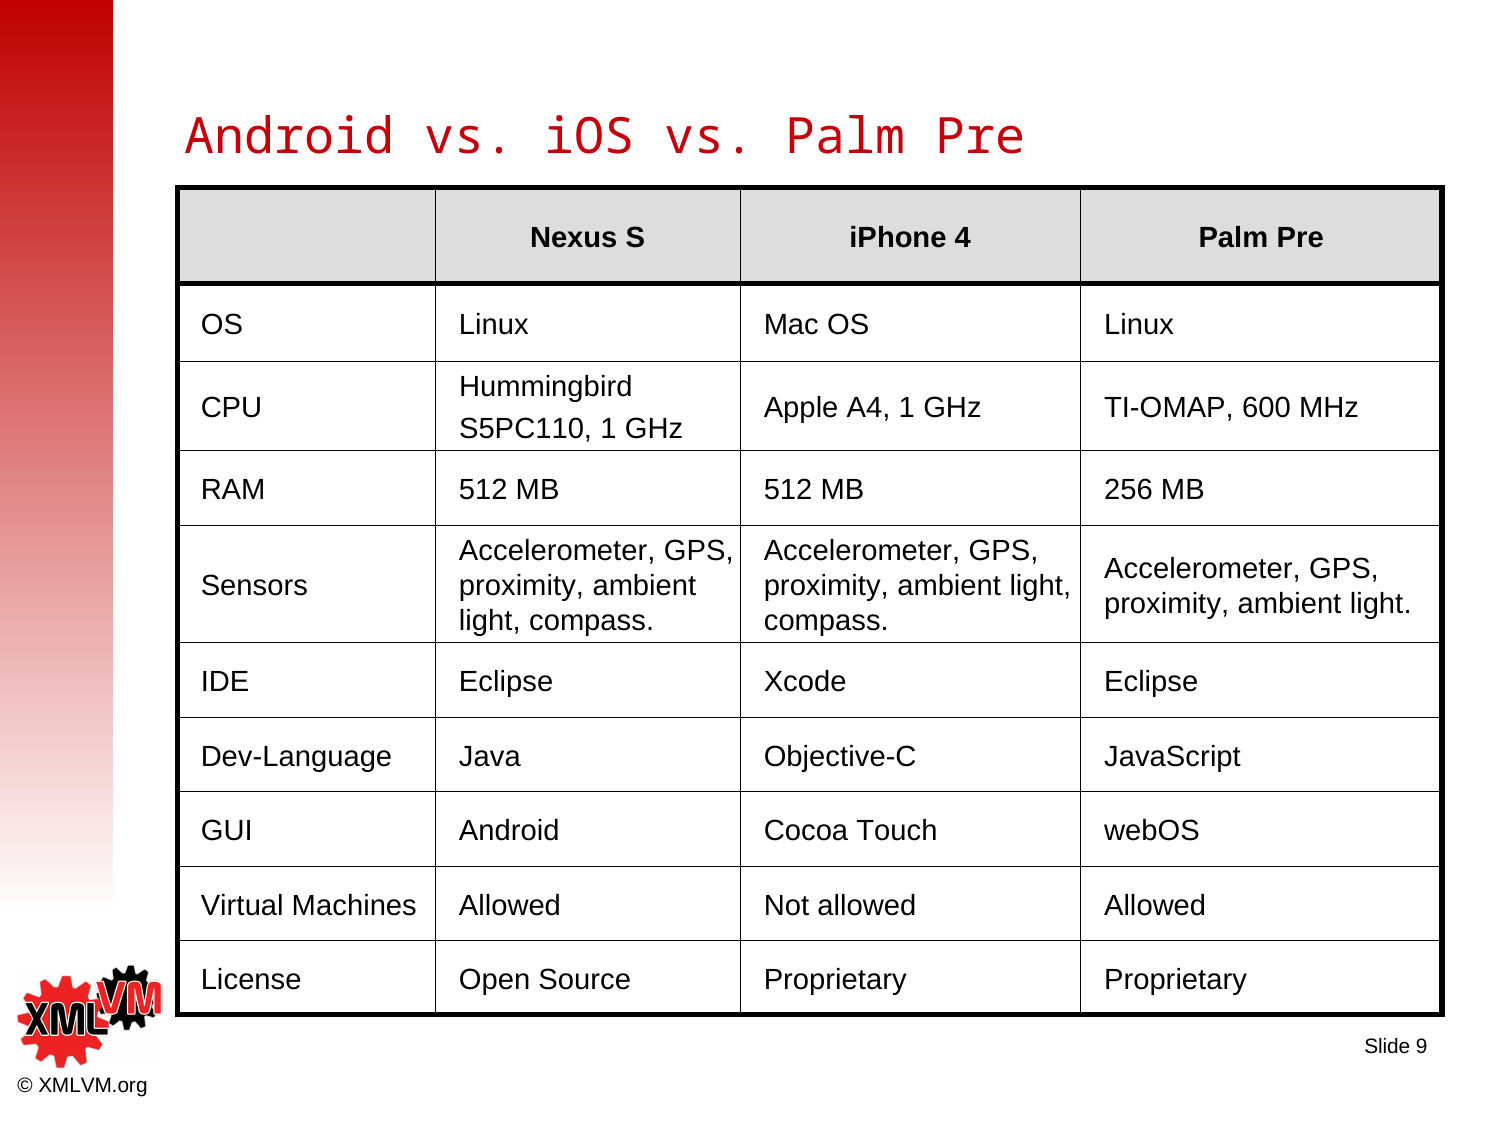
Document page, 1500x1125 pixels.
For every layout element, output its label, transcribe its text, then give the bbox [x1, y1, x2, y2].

table_cell CPU [180, 362, 435, 450]
table_cell Sensors [180, 526, 435, 642]
table_cell Eclipse [436, 643, 740, 717]
table_cell Hummingbird S5PC110, 1 GHz [436, 362, 740, 450]
table_cell GUI [180, 792, 435, 866]
table_header Palm Pre [1081, 190, 1439, 281]
title Android vs. iOS vs. Palm Pre [170, 67, 1447, 207]
table_cell Mac OS [741, 286, 1080, 361]
table_cell Xcode [741, 643, 1080, 717]
table_cell 512 MB [741, 451, 1080, 525]
table_cell Allowed [1081, 867, 1439, 940]
table_header iPhone 4 [741, 190, 1080, 281]
table_cell Cocoa Touch [741, 792, 1080, 866]
table_header [180, 190, 435, 281]
picture [16, 964, 164, 1069]
table_cell OS [180, 286, 435, 361]
table_cell TI-OMAP, 600 MHz [1081, 362, 1439, 450]
table_cell Not allowed [741, 867, 1080, 940]
table_cell Virtual Machines [180, 867, 435, 940]
table_cell License [180, 941, 435, 1012]
table_cell Allowed [436, 867, 740, 940]
table_header Nexus S [436, 190, 740, 281]
table_cell JavaScript [1081, 718, 1439, 791]
table_cell Proprietary [741, 941, 1080, 1012]
table_cell 512 MB [436, 451, 740, 525]
table_cell IDE [180, 643, 435, 717]
table_cell webOS [1081, 792, 1439, 866]
table_cell Linux [1081, 286, 1439, 361]
table_cell Apple A4, 1 GHz [741, 362, 1080, 450]
table_cell 256 MB [1081, 451, 1439, 525]
table_cell Accelerometer, GPS, proximity, ambient light, compass. [436, 526, 740, 642]
table_cell Accelerometer, GPS, proximity, ambient light. [1081, 526, 1439, 642]
table_cell Proprietary [1081, 941, 1439, 1012]
table_cell RAM [180, 451, 435, 525]
table_cell Dev-Language [180, 718, 435, 791]
table_cell Android [436, 792, 740, 866]
table_cell Objective-C [741, 718, 1080, 791]
table_cell Eclipse [1081, 643, 1439, 717]
table_cell Open Source [436, 941, 740, 1012]
table_cell Accelerometer, GPS, proximity, ambient light, compass. [741, 526, 1080, 642]
table_cell Linux [436, 286, 740, 361]
table_cell Java [436, 718, 740, 791]
